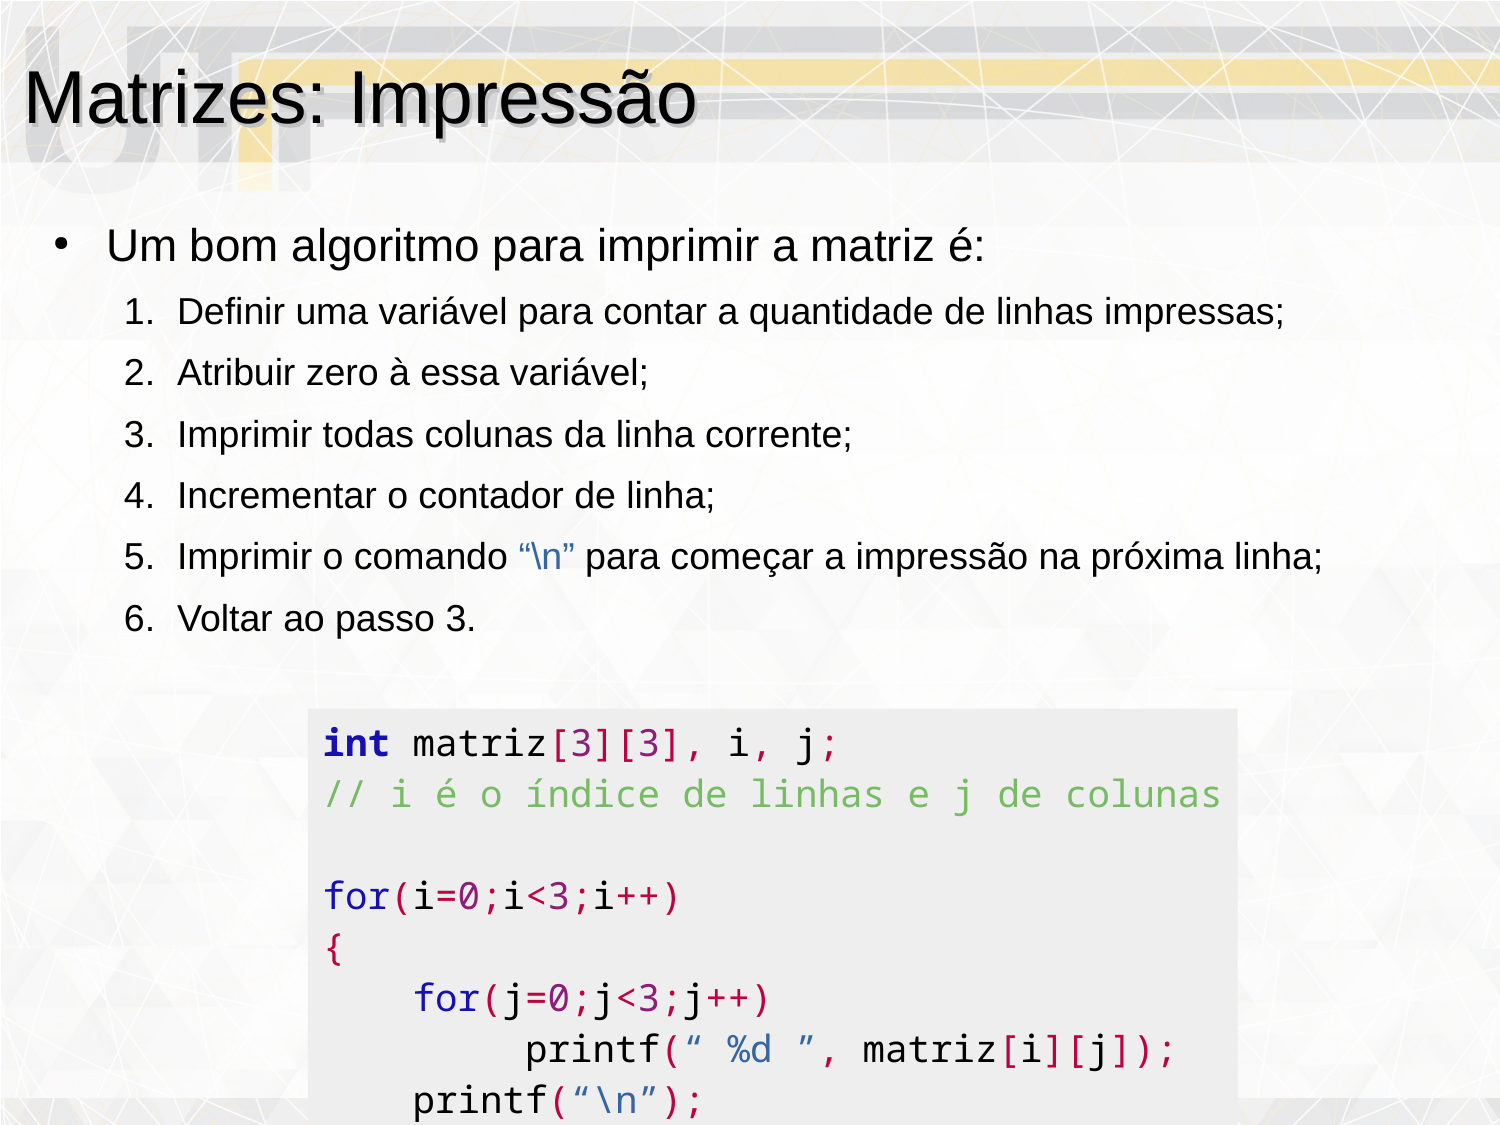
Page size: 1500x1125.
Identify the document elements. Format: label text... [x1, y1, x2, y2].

title Matrizes: Impressão [23, 18, 1489, 178]
text_box int matriz[3][3], i, j; // i é o índice de linhas e j de colunas for(i=0;i<3;i++) { for(j=0;j<3;j++) printf(“ %d ”, matriz[i][j]); printf(“\n”); } [307, 708, 1158, 1061]
list Um bom algoritmo para imprimir a matriz é: Definir uma variável para contar a quantidade de linhas impressas; Atribuir zero à essa variável; Imprimir todas colunas da linha corrente; Incrementar o contador de linha; Imprimir o comando “\n” para começar a impressão na próxima linha; Voltar ao passo 3. [35, 224, 1477, 1087]
